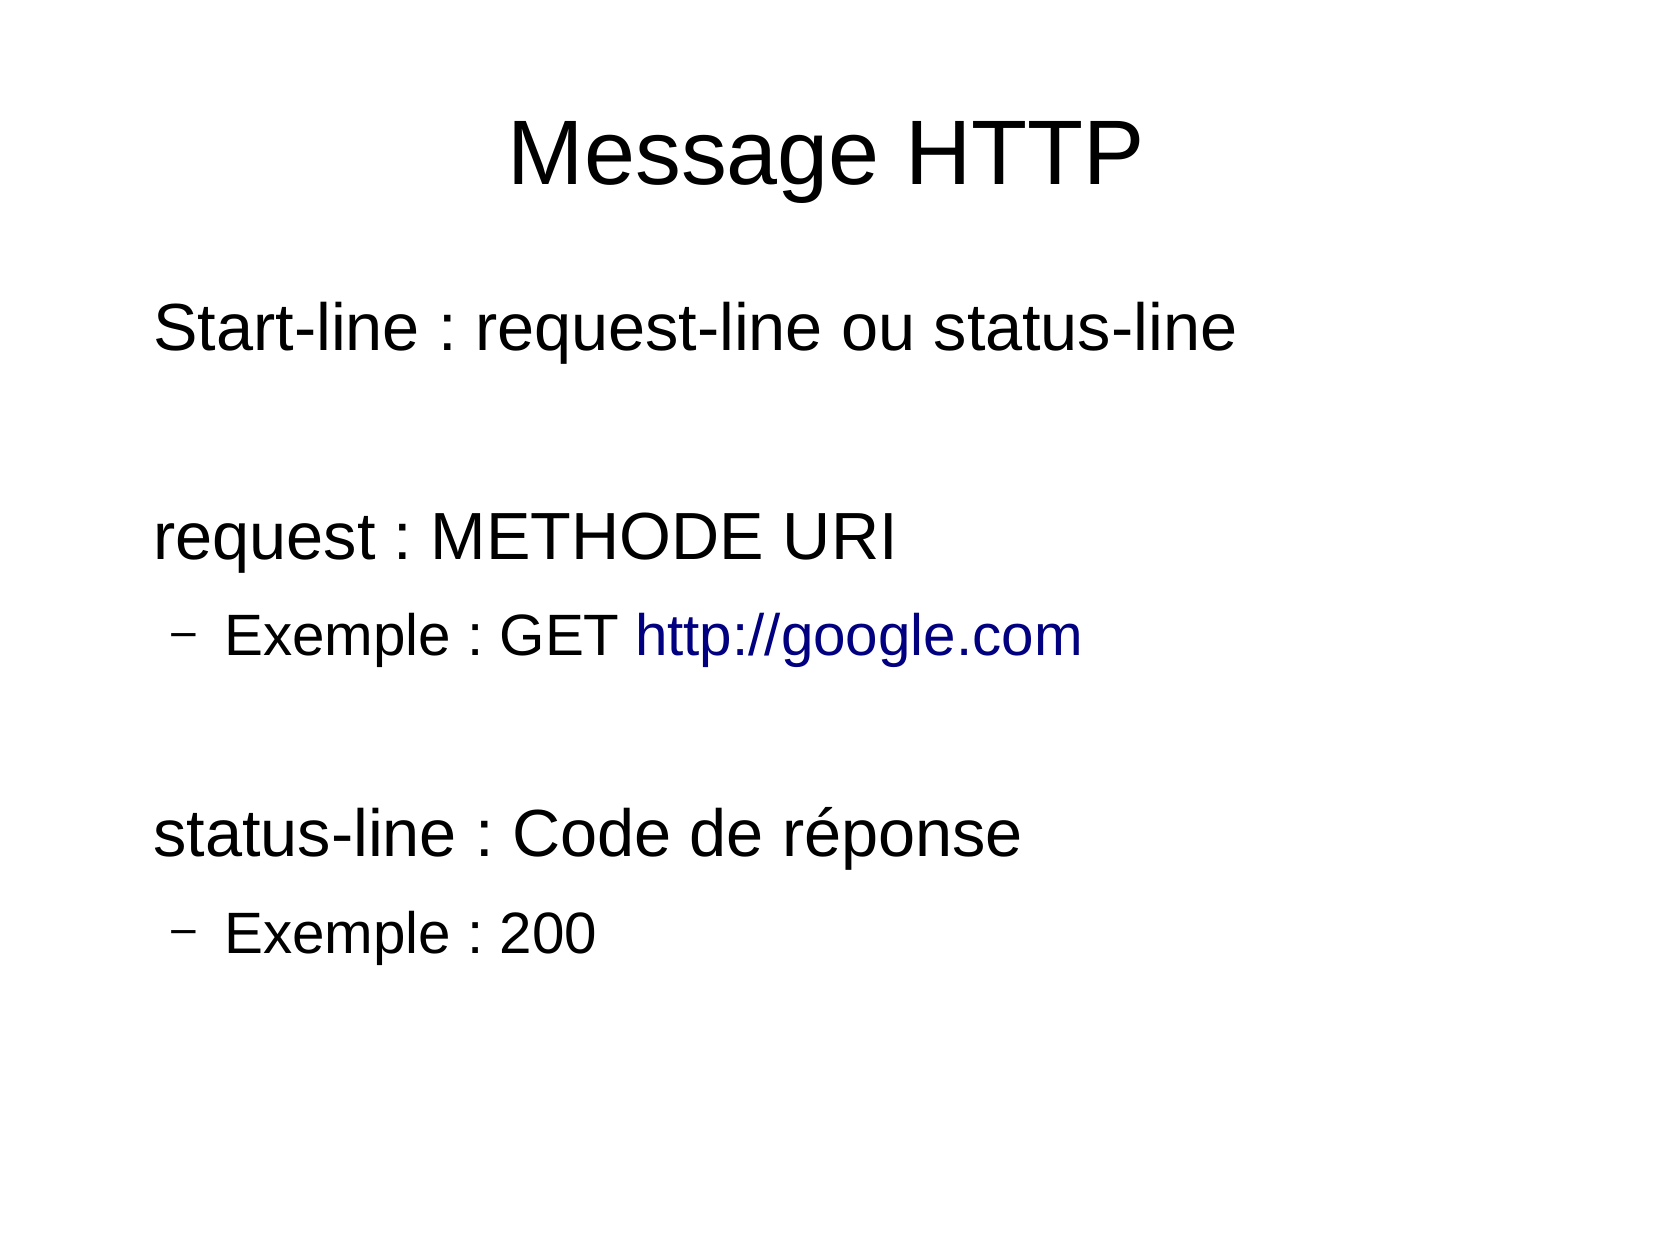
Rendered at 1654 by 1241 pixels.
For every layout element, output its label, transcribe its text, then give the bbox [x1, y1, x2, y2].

list Start-line : request-line ou status-line request : METHODE URI Exemple : GET http://google.com status-line : Code de réponse Exemple : 200 [82, 290, 1538, 1010]
title Message HTTP [82, 49, 1571, 257]
